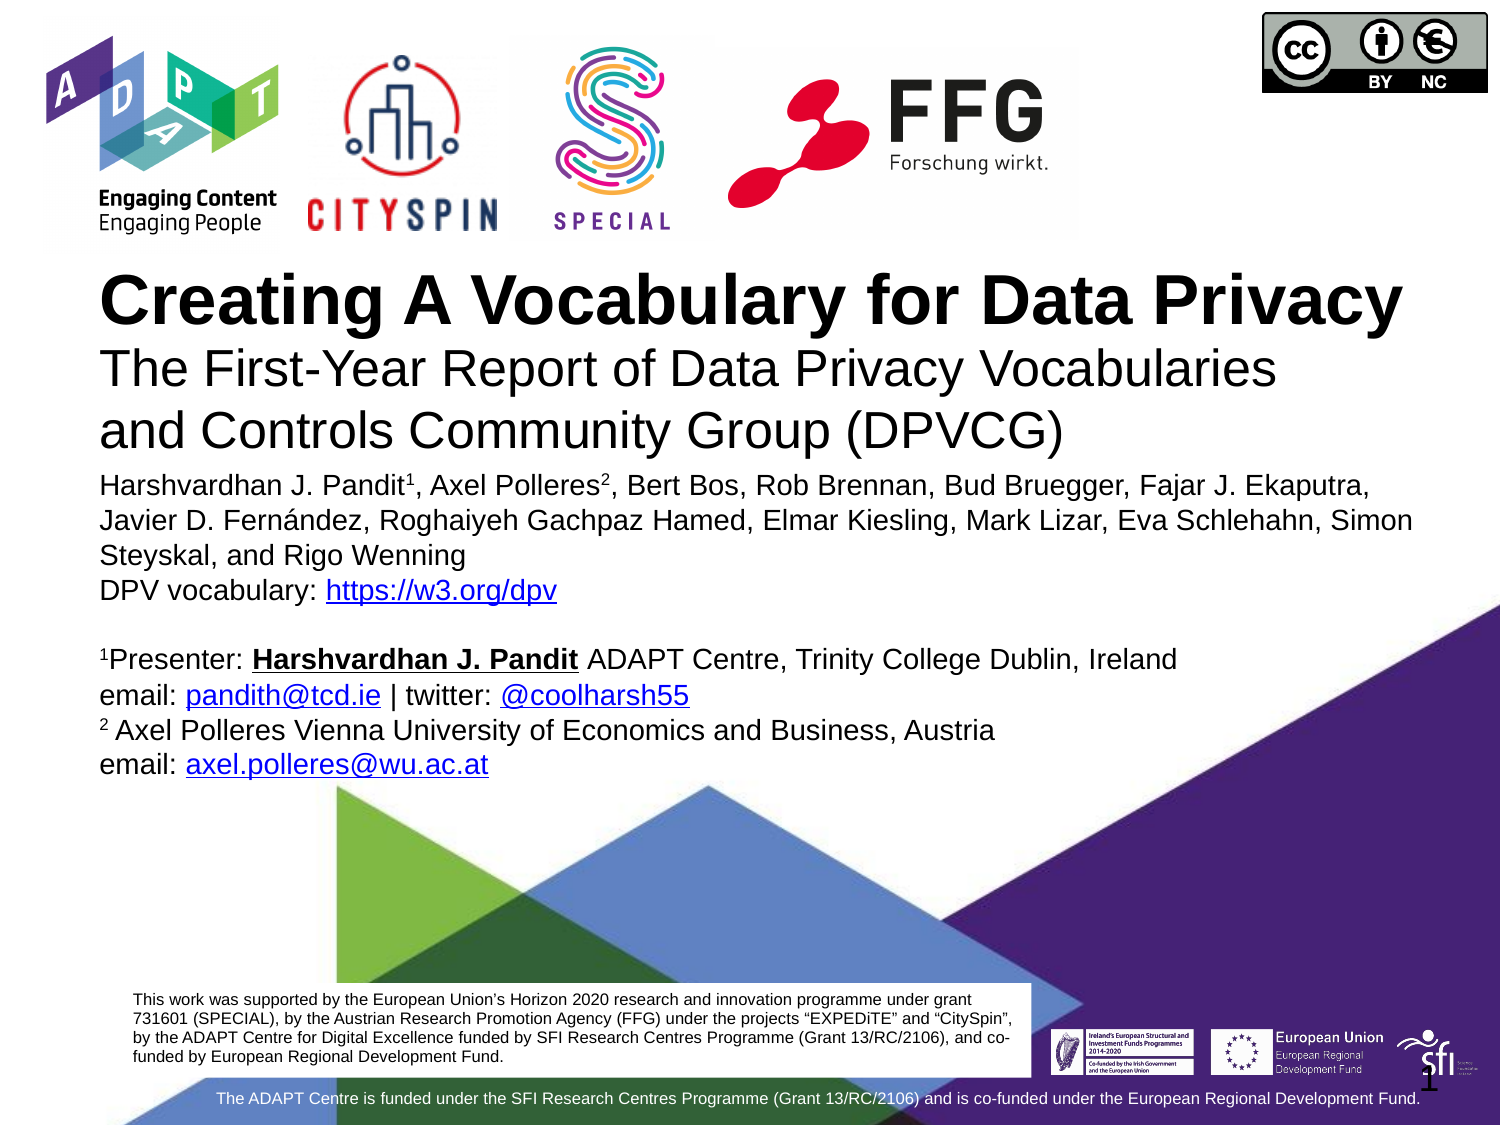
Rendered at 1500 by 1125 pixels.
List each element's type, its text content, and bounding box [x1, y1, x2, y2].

text_box The First-Year Report of Data Privacy Vocabularies and Controls Community Group (DPVCG) [84, 369, 1382, 442]
text_box This work was supported by the European Union’s Horizon 2020 research and innovation programme under grant 731601 (SPECIAL), by the Austrian Research Promotion Agency (FFG) under the projects “EXPEDiTE” and “CitySpin”, by the ADAPT Centre for Digital Excellence funded by SFI Research Centres Programme (Grant 13/RC/2106), and co-funded by European Regional Development Fund. [118, 983, 1032, 1078]
text_box Creating A Vocabulary for Data Privacy [84, 223, 1462, 369]
text_box <number> [1403, 1038, 1494, 1125]
text_box The ADAPT Centre is funded under the SFI Research Centres Programme (Grant 13/RC/2106) and is co-funded under the European Regional Development Fund. [205, 1077, 1403, 1125]
text_box Harshvardhan J. Pandit1, Axel Polleres2, Bert Bos, Rob Brennan, Bud Bruegger, Fajar J. Ekaputra, Javier D. Fernández, Roghaiyeh Gachpaz Hamed, Elmar Kiesling, Mark Lizar, Eva Schlehahn, Simon Steyskal, and Rigo Wenning DPV vocabulary: https://w3.org/dpv 1Presenter: Harshvardhan J. Pandit ADAPT Centre, Trinity College Dublin, Ireland email: pandith@tcd.ie | twitter: @coolharsh55 2 Axel Polleres Vienna University of Economics and Business, Austria email: axel.polleres@wu.ac.at [84, 451, 1432, 944]
picture [0, 0, 1500, 1125]
